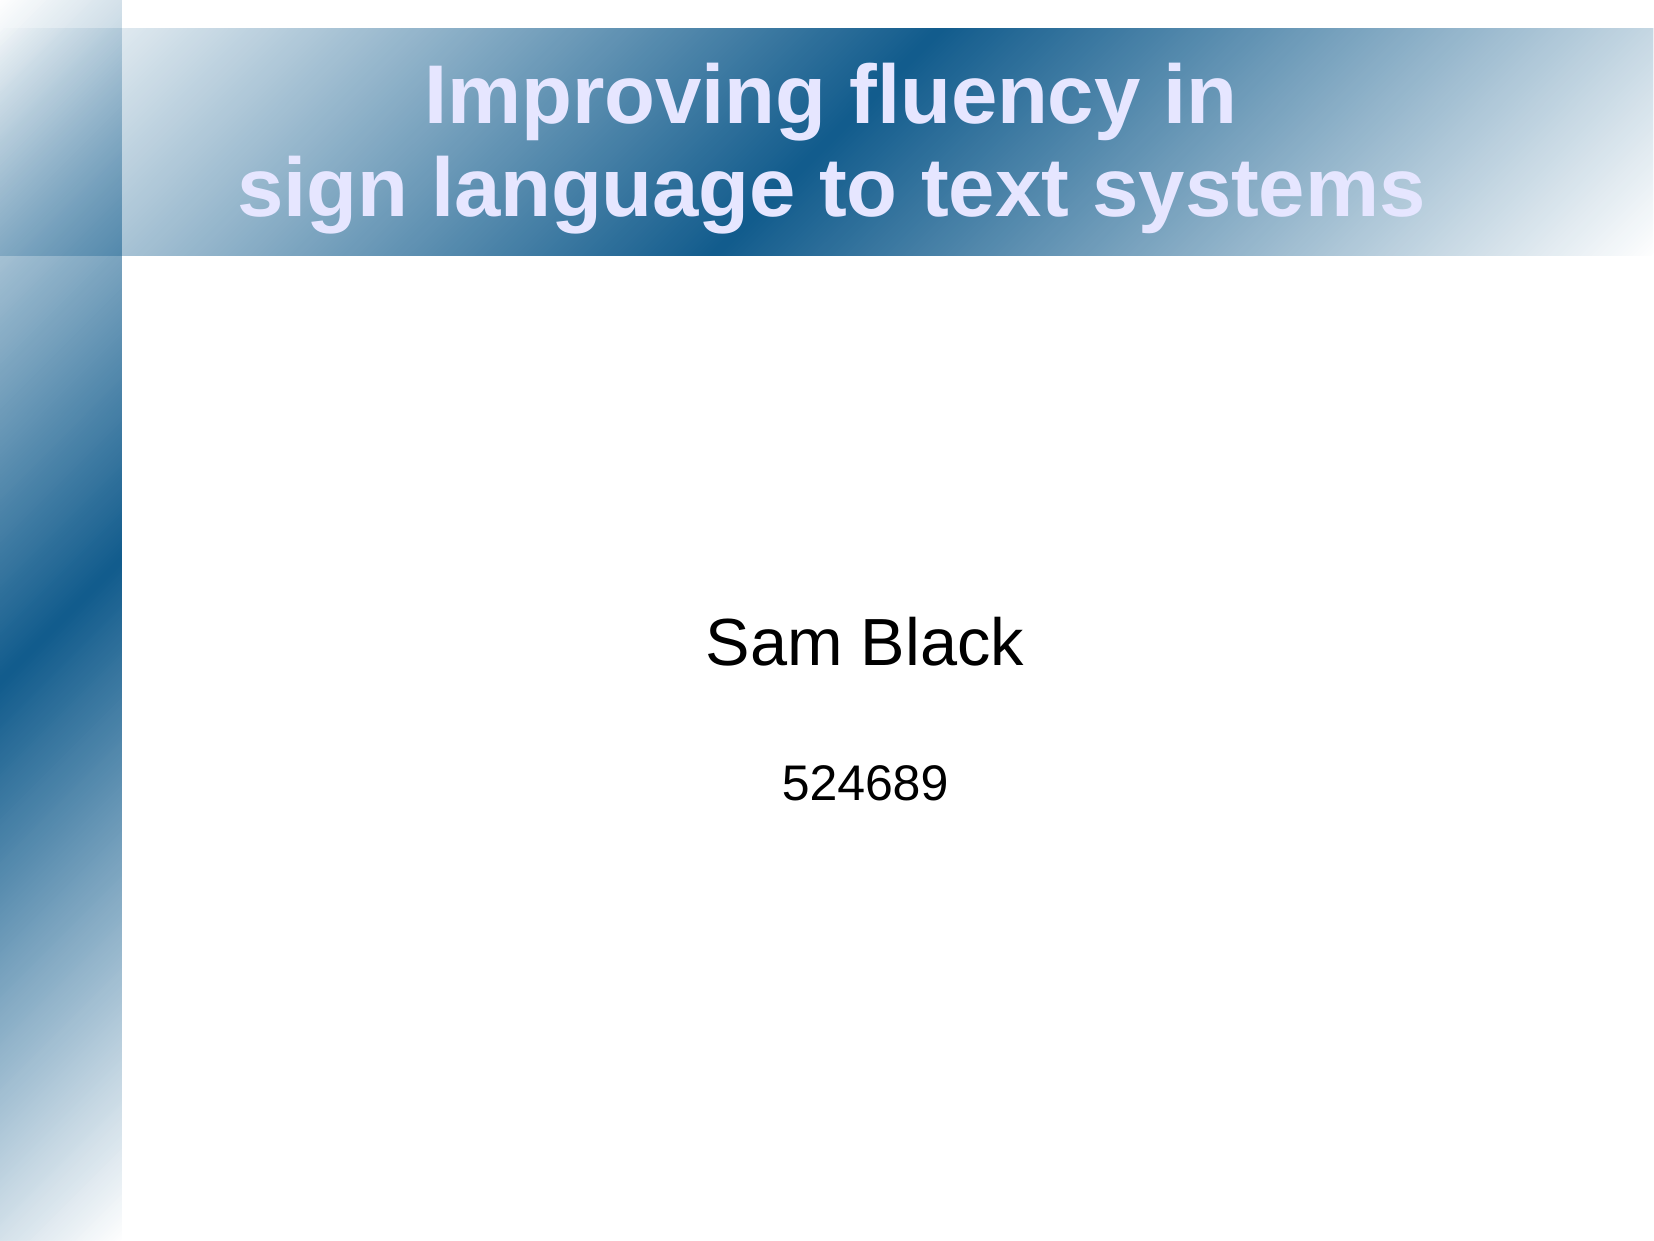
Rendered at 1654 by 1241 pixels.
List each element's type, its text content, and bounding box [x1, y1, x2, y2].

subtitle Sam Black 524689 [127, 316, 1603, 1174]
title Improving fluency in sign language to text systems [125, 37, 1538, 246]
